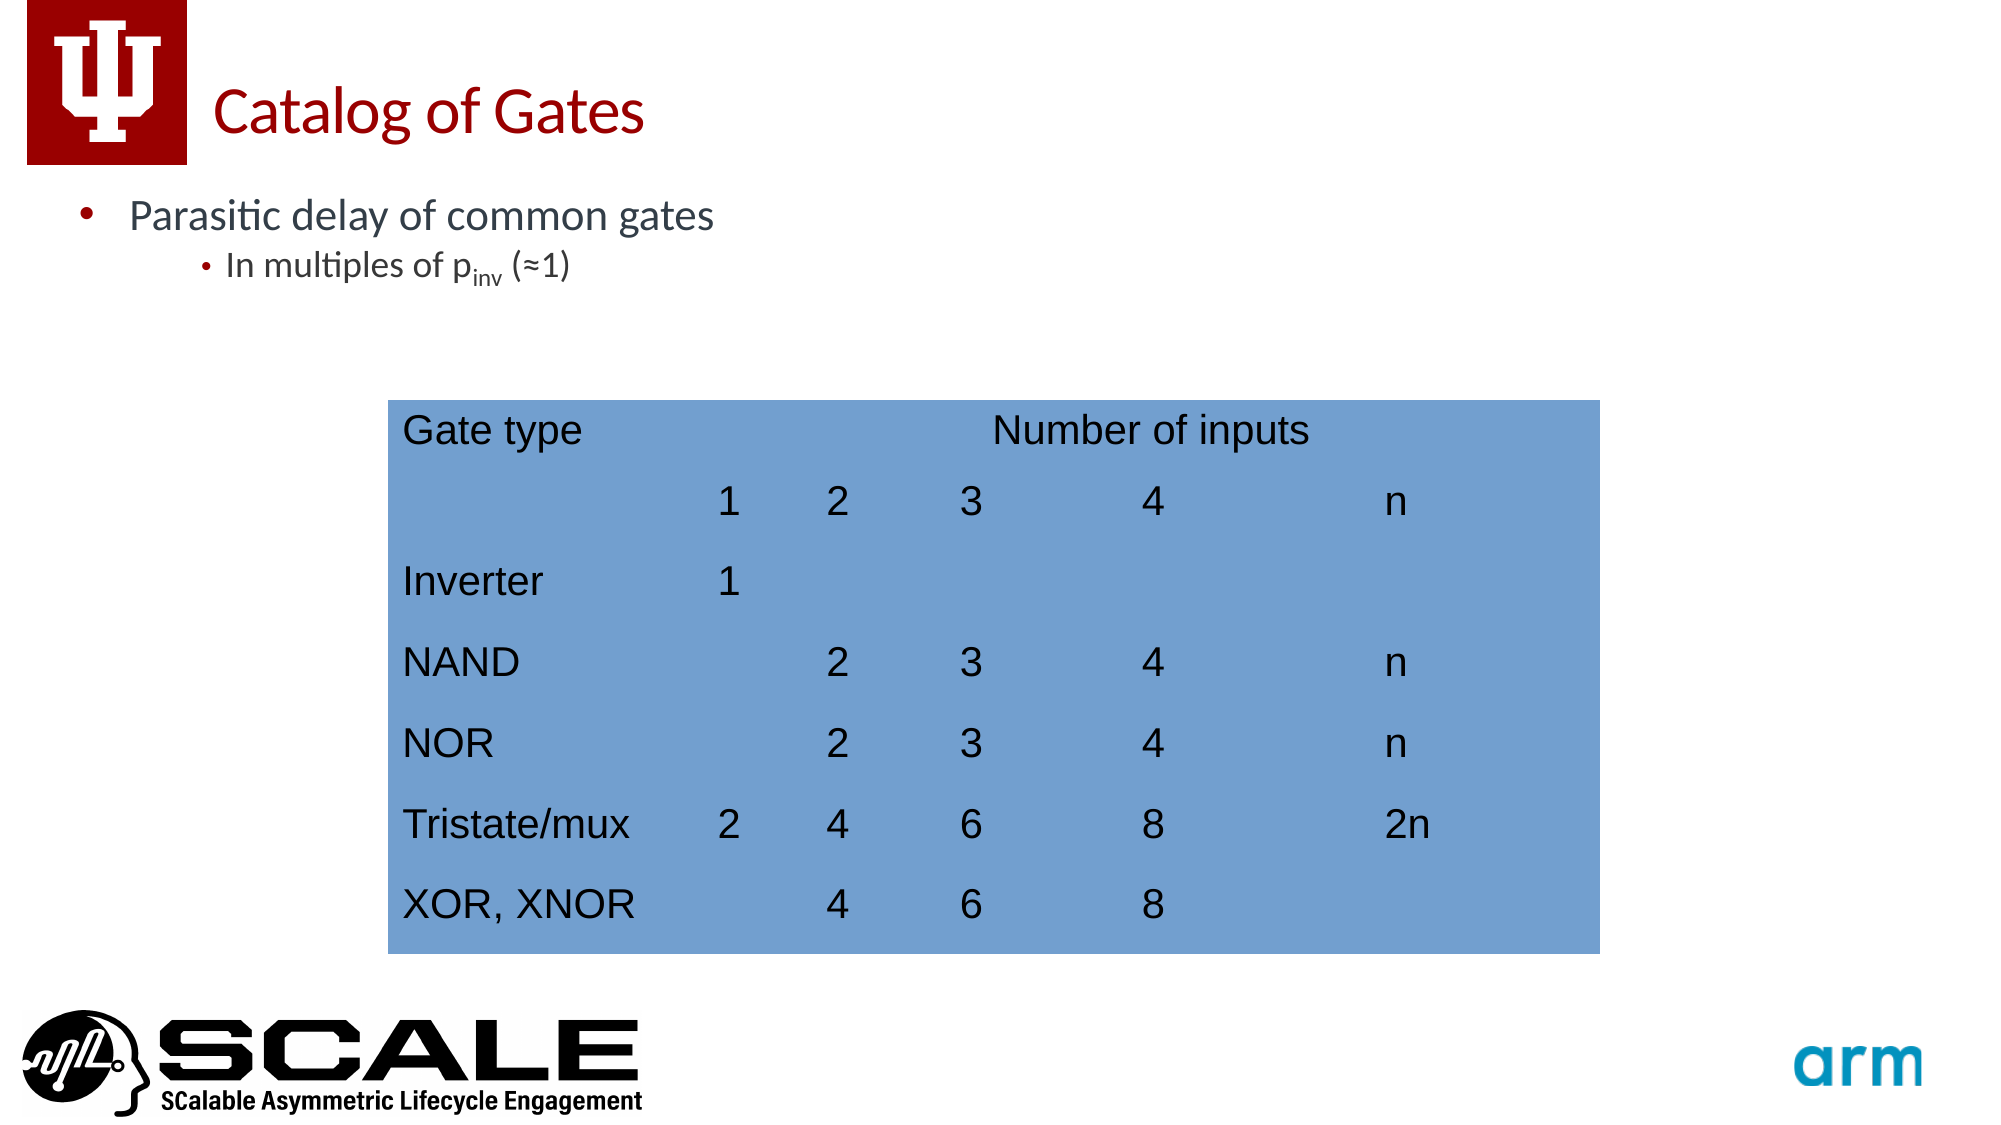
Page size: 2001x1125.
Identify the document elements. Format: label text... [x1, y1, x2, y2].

table_cell n [1370, 470, 1600, 551]
title Catalog of Gates [213, 78, 1922, 186]
table_cell Inverter [388, 551, 703, 631]
table_cell 3 [945, 712, 1127, 793]
table_cell 2 [812, 631, 945, 712]
table_cell 2 [812, 470, 945, 551]
table_cell 1 [703, 470, 812, 551]
table_header Number of inputs [703, 400, 1600, 470]
table_header Gate type [388, 400, 703, 551]
table_cell 3 [945, 631, 1127, 712]
table_cell 2 [812, 712, 945, 793]
table_cell 4 [1127, 712, 1370, 793]
table_cell NOR [388, 712, 703, 793]
table_cell XOR, XNOR [388, 873, 703, 954]
table_cell 4 [1127, 470, 1370, 551]
table_cell [812, 551, 945, 631]
table_cell 8 [1127, 873, 1370, 954]
table_cell [945, 551, 1127, 631]
table_cell [1370, 873, 1600, 954]
table_cell NAND [388, 631, 703, 712]
table_cell n [1370, 712, 1600, 793]
table_cell 4 [812, 793, 945, 873]
table_cell Tristate/mux [388, 793, 703, 873]
table_cell 6 [945, 793, 1127, 873]
table_cell [703, 631, 812, 712]
table_cell [1127, 551, 1370, 631]
table_cell 2 [703, 793, 812, 873]
table_cell 6 [945, 873, 1127, 954]
table_cell 8 [1127, 793, 1370, 873]
table_cell 4 [1127, 631, 1370, 712]
table_cell 3 [945, 470, 1127, 551]
table_cell [1370, 551, 1600, 631]
table_cell n [1370, 631, 1600, 712]
table_cell 4 [812, 873, 945, 954]
list Parasitic delay of common gates In multiples of pinv (≈1) [78, 185, 1924, 941]
table_cell 2n [1370, 793, 1600, 873]
table_cell [703, 712, 812, 793]
table_cell 1 [703, 551, 812, 631]
table_cell [703, 873, 812, 954]
